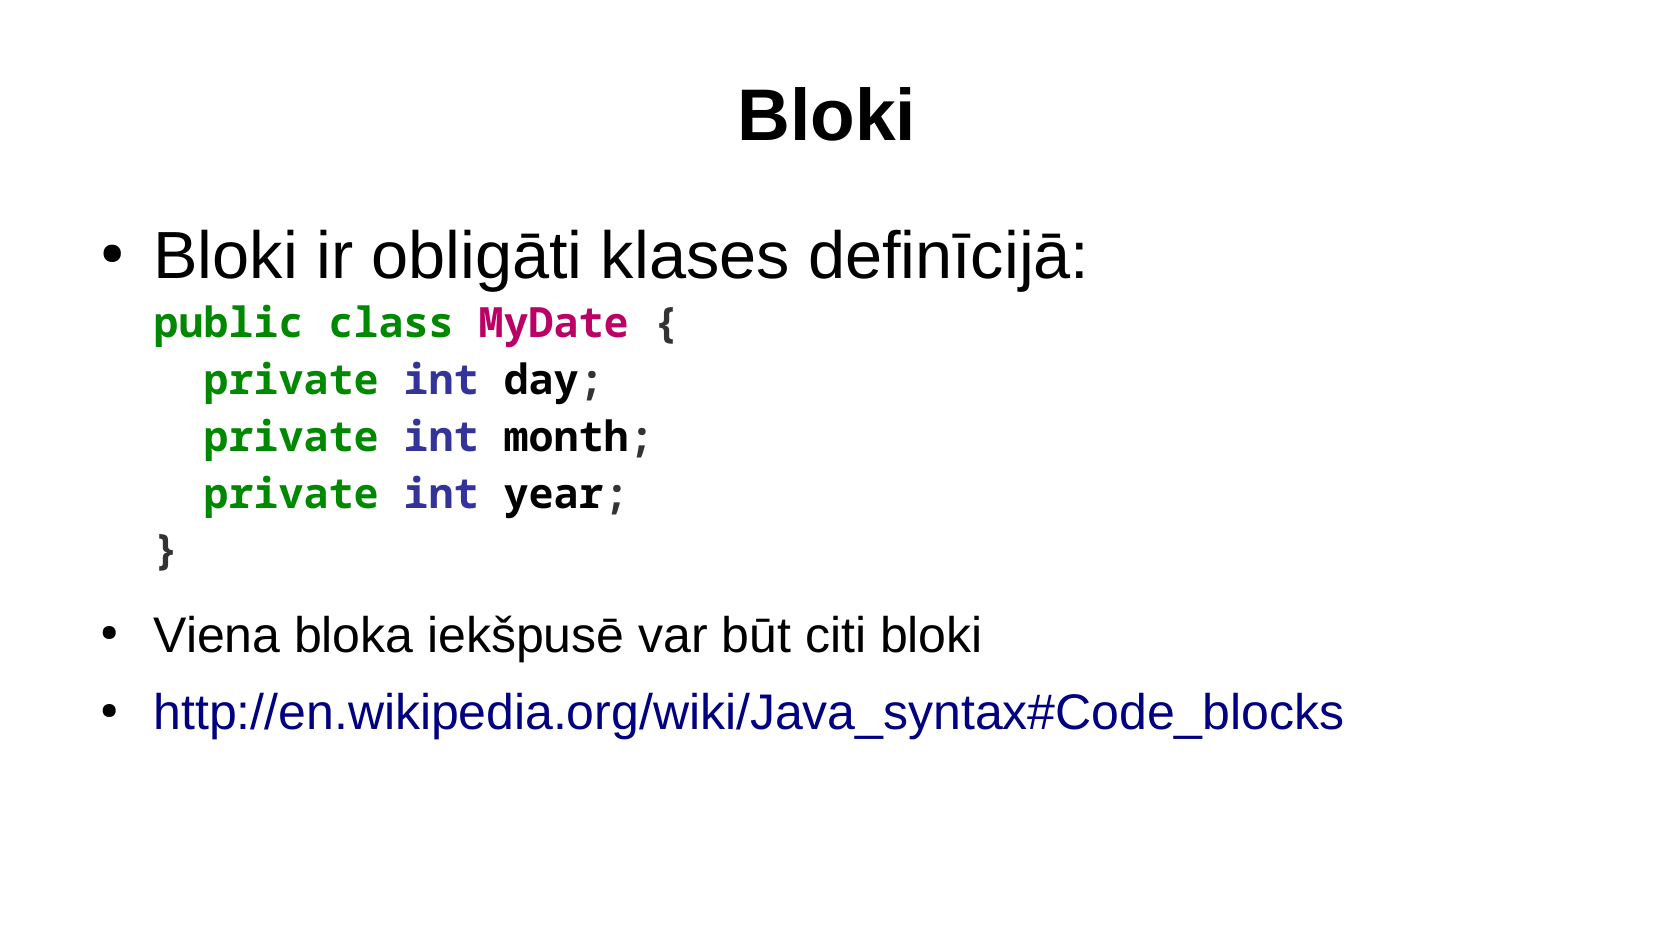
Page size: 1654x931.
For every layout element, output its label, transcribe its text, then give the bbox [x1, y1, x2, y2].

title Bloki [82, 37, 1571, 193]
list Bloki ir obligāti klases definīcijā: public class MyDate { private int day; private int month; private int year; } Viena bloka iekšpusē var būt citi bloki http://en.wikipedia.org/wiki/Java_syntax#Code_blocks [82, 217, 1538, 758]
